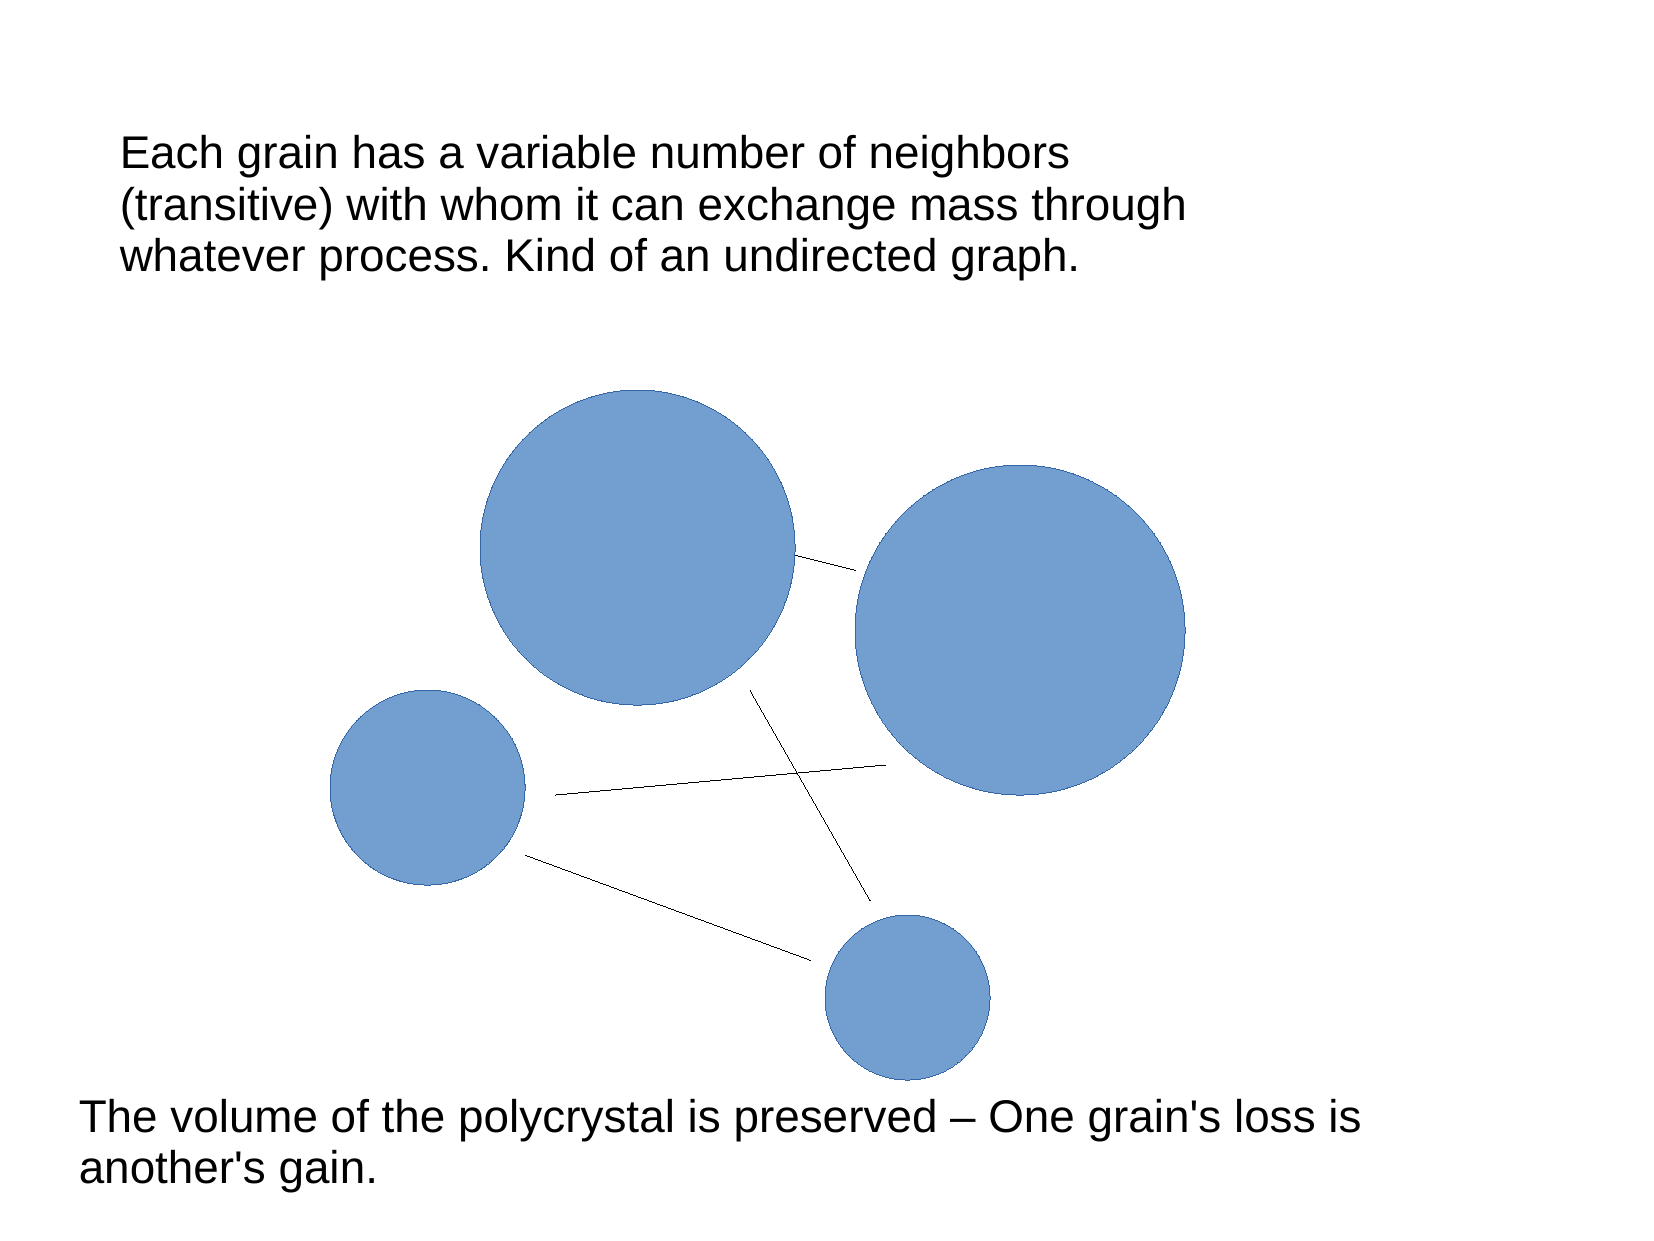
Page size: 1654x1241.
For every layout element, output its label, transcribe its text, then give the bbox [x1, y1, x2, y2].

text_box [825, 915, 991, 1081]
text_box Each grain has a variable number of neighbors (transitive) with whom it can exchange mass through whatever process. Kind of an undirected graph. [105, 120, 1291, 421]
text_box The volume of the polycrystal is preserved – One grain's loss is another's gain. [64, 1083, 1471, 1201]
text_box [480, 421, 796, 706]
text_box [330, 690, 526, 886]
text_box [855, 465, 1186, 796]
